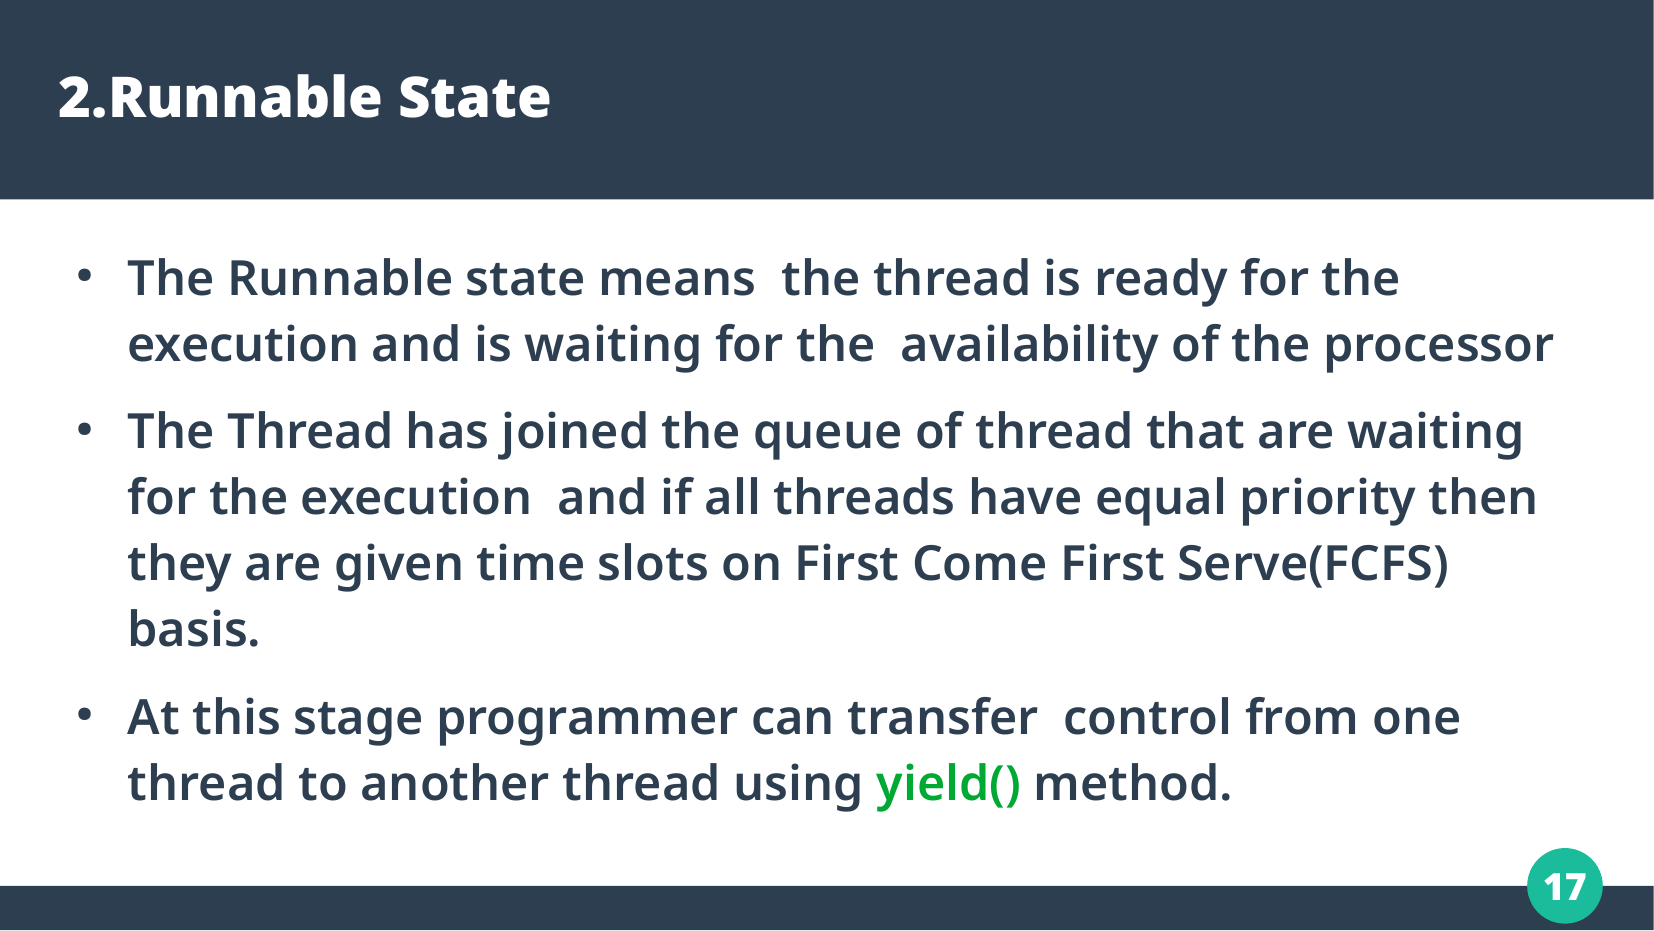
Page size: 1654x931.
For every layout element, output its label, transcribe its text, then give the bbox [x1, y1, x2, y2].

list The Runnable state means the thread is ready for the execution and is waiting for the availability of the processor The Thread has joined the queue of thread that are waiting for the execution and if all threads have equal priority then they are given time slots on First Come First Serve(FCFS) basis. At this stage programmer can transfer control from one thread to another thread using yield() method. [59, 243, 1595, 864]
title 2.Runnable State [59, 37, 1595, 155]
